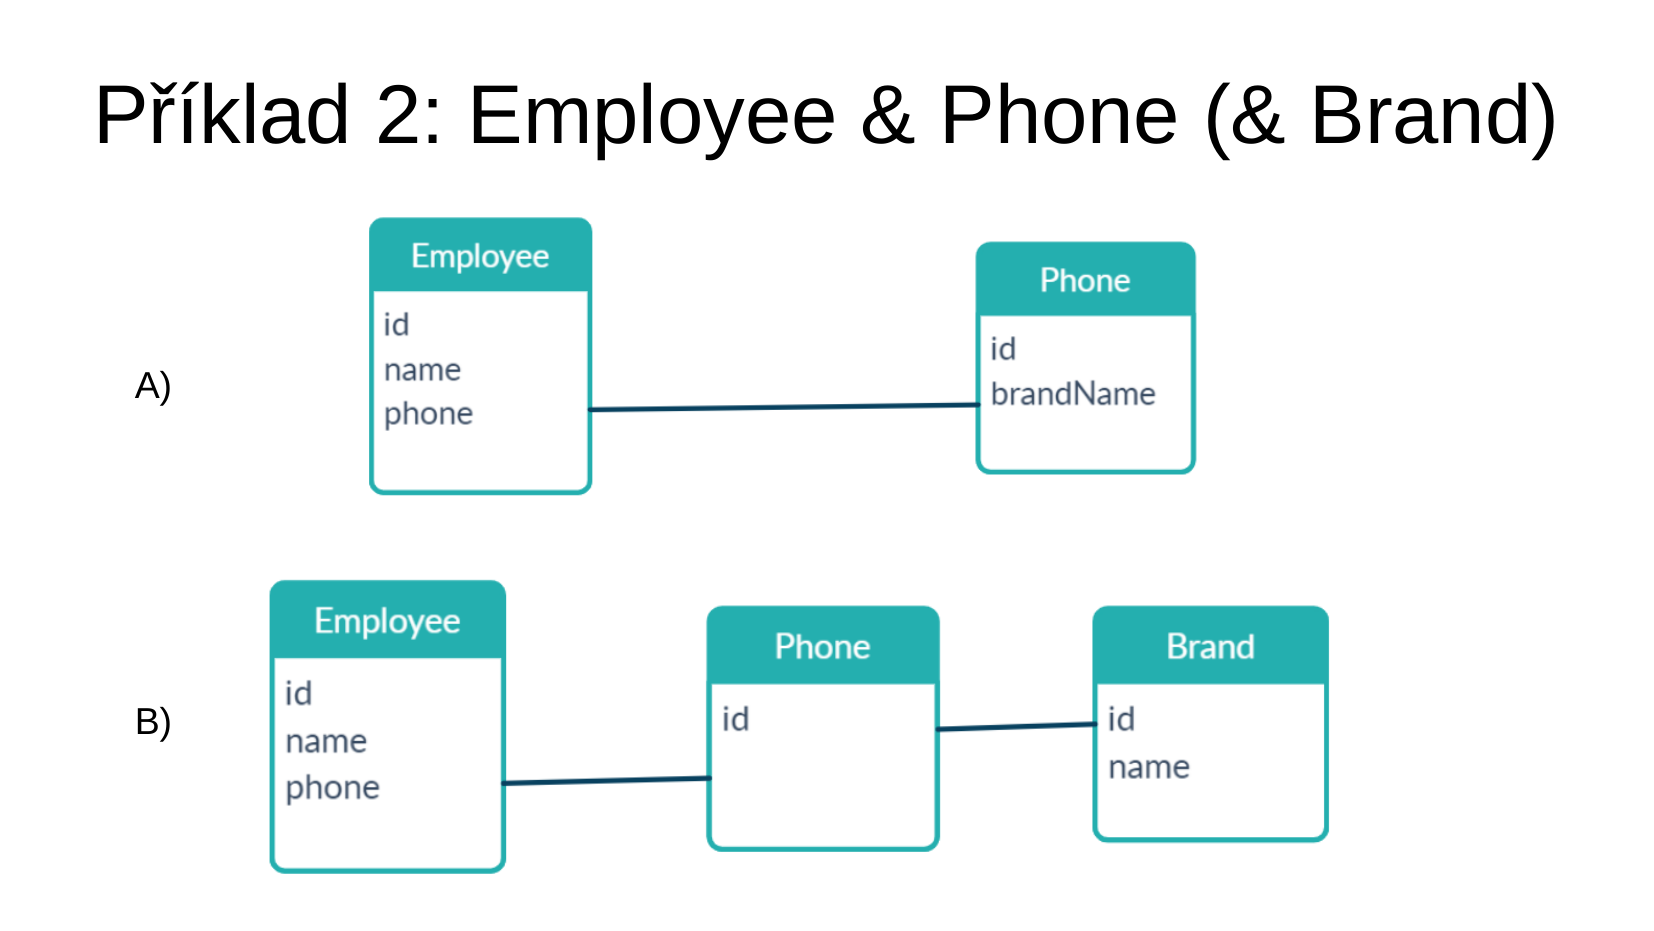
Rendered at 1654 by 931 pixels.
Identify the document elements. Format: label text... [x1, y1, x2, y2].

text_box A) B) [120, 357, 271, 751]
picture [345, 192, 1231, 523]
title Příklad 2: Employee & Phone (& Brand) [82, 37, 1571, 193]
picture [249, 552, 1351, 891]
